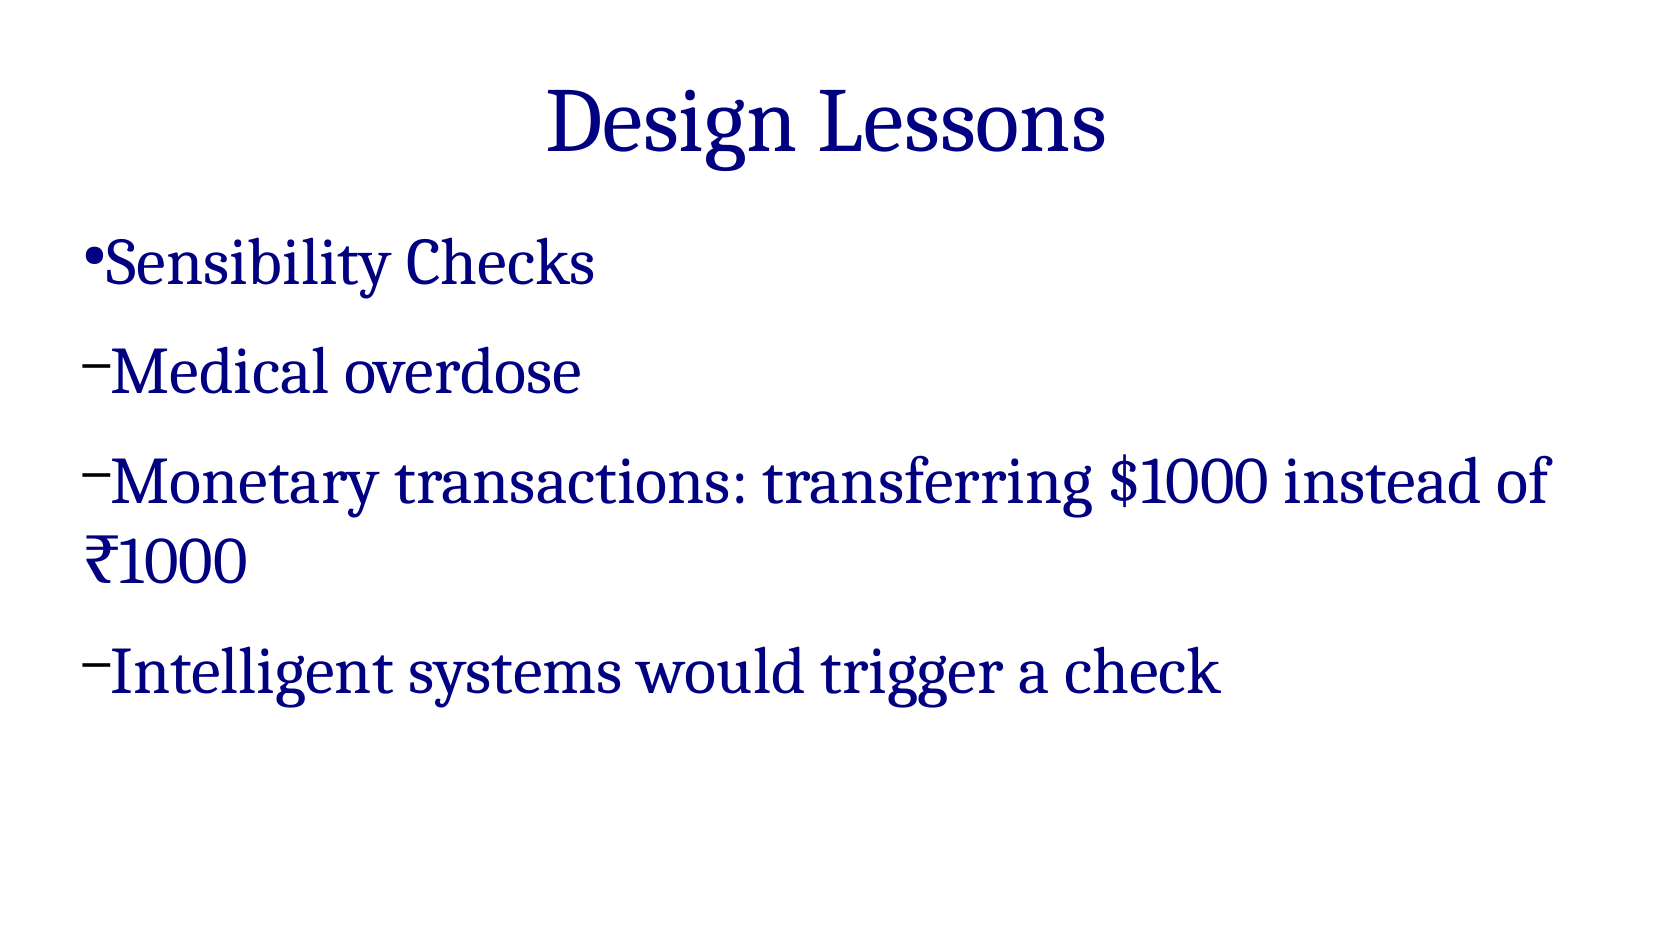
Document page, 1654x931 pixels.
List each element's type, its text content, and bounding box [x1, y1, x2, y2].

list Sensibility Checks Medical overdose Monetary transactions: transferring $1000 instead of ₹1000 Intelligent systems would trigger a check [82, 217, 1571, 758]
title Design Lessons [82, 37, 1571, 193]
